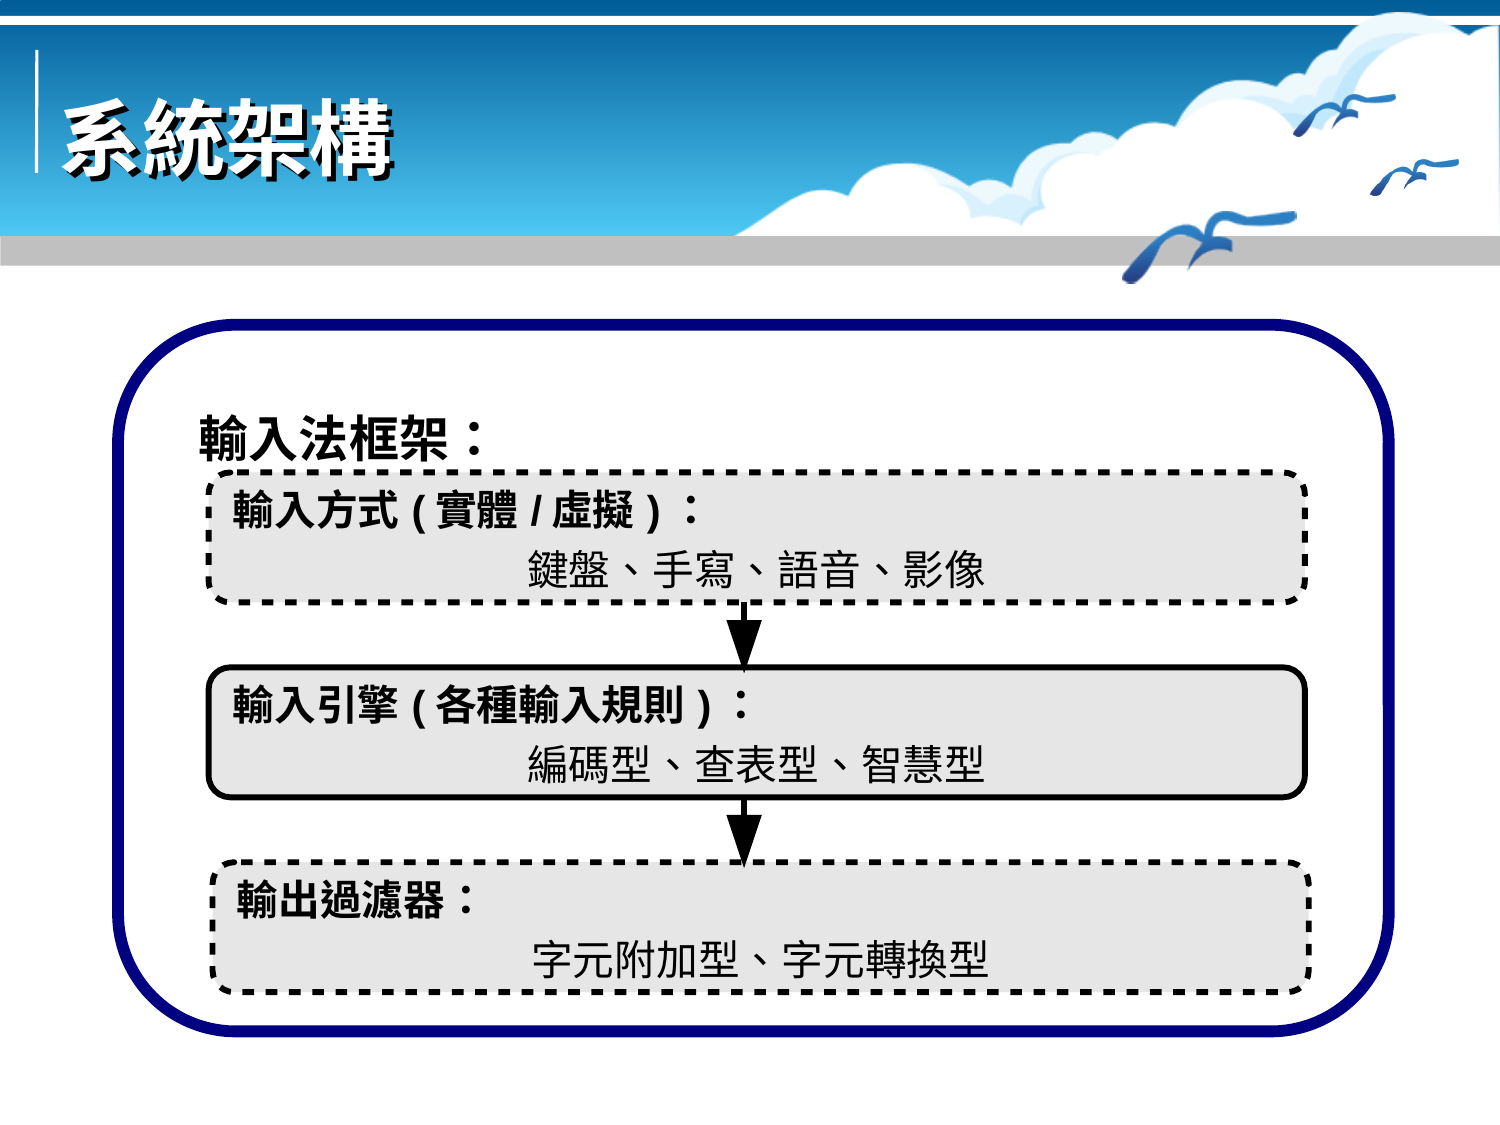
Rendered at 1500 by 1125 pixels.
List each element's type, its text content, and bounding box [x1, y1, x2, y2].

text_box 輸入法框架： ibus, scim, gcin, oxim, fcitx,... [118, 324, 1389, 1032]
title 系統架構 [59, 86, 1465, 186]
text_box 輸入引擎(各種輸入規則)： 編碼型、查表型、智慧型 [208, 667, 1305, 798]
text_box 輸出過濾器： 字元附加型、字元轉換型 [212, 862, 1309, 993]
text_box 輸入方式(實體/虛擬)： 鍵盤、手寫、語音、影像 [208, 472, 1305, 603]
picture [730, 12, 1500, 284]
